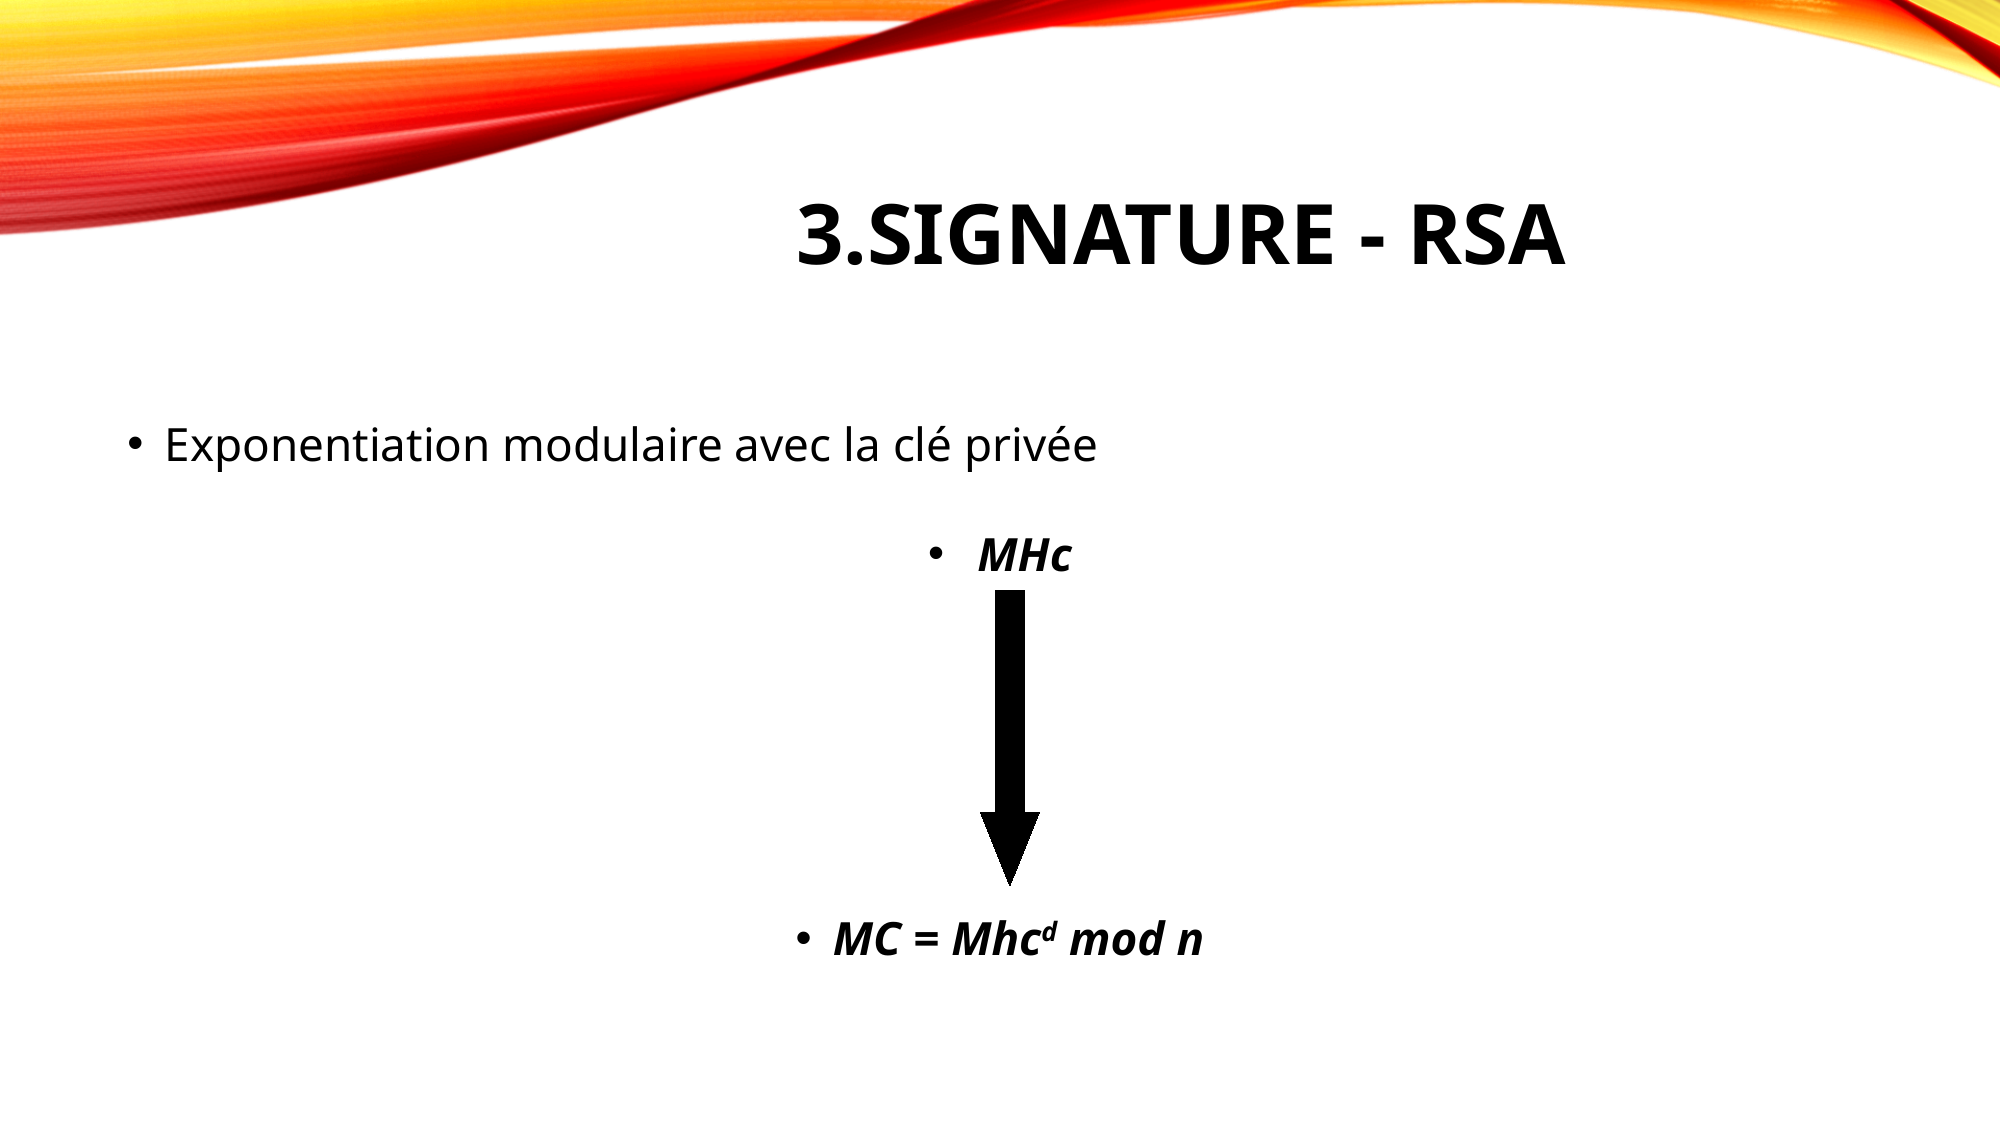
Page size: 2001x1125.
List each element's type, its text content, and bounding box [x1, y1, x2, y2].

picture [0, 0, 2000, 237]
text_box Exponentiation modulaire avec la clé privée MHc MC = Mhcd mod n [112, 360, 1888, 1021]
text_box [980, 590, 1040, 886]
text_box 3.Signature - rsa [474, 125, 1888, 338]
